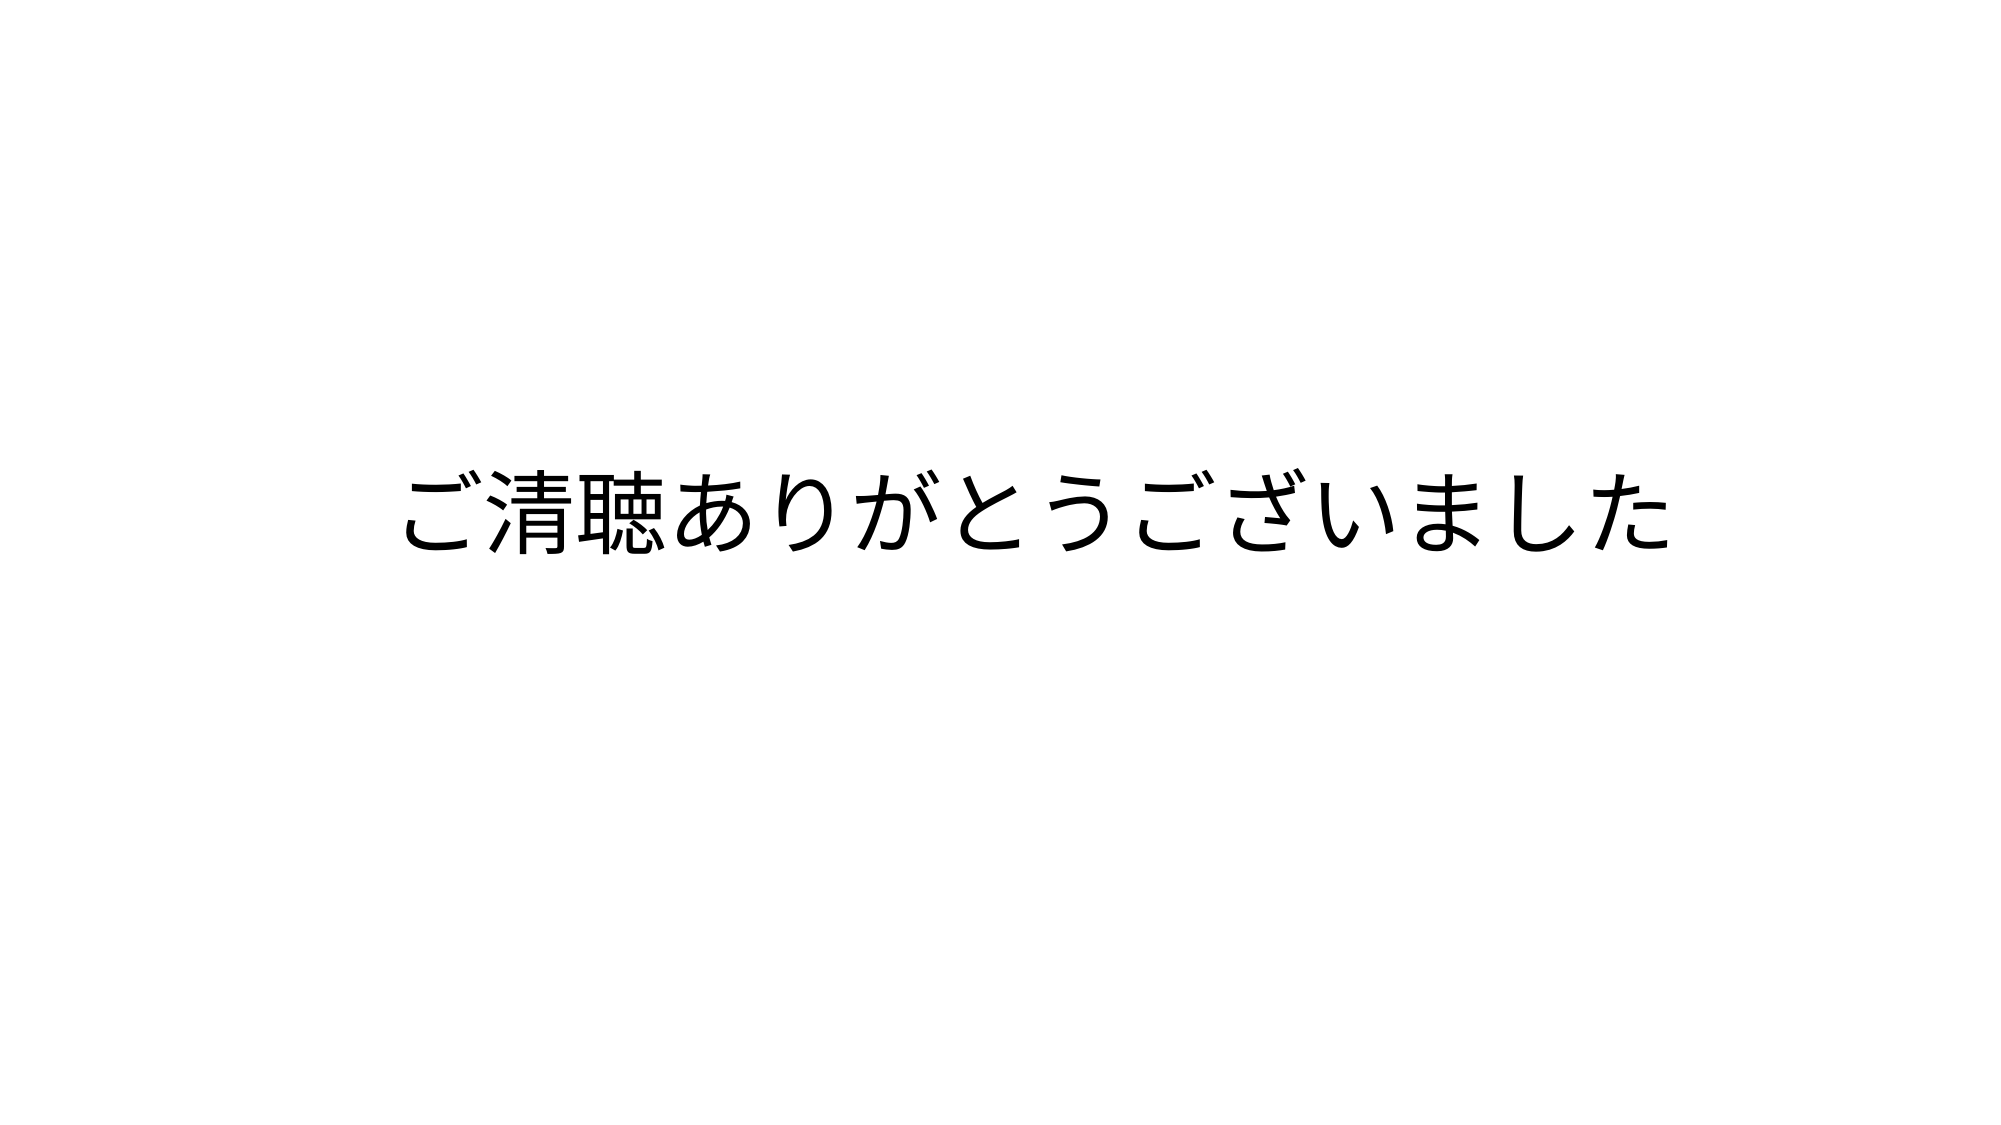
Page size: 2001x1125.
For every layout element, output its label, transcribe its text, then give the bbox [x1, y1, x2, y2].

title ご清聴ありがとうございました [377, 409, 1696, 627]
